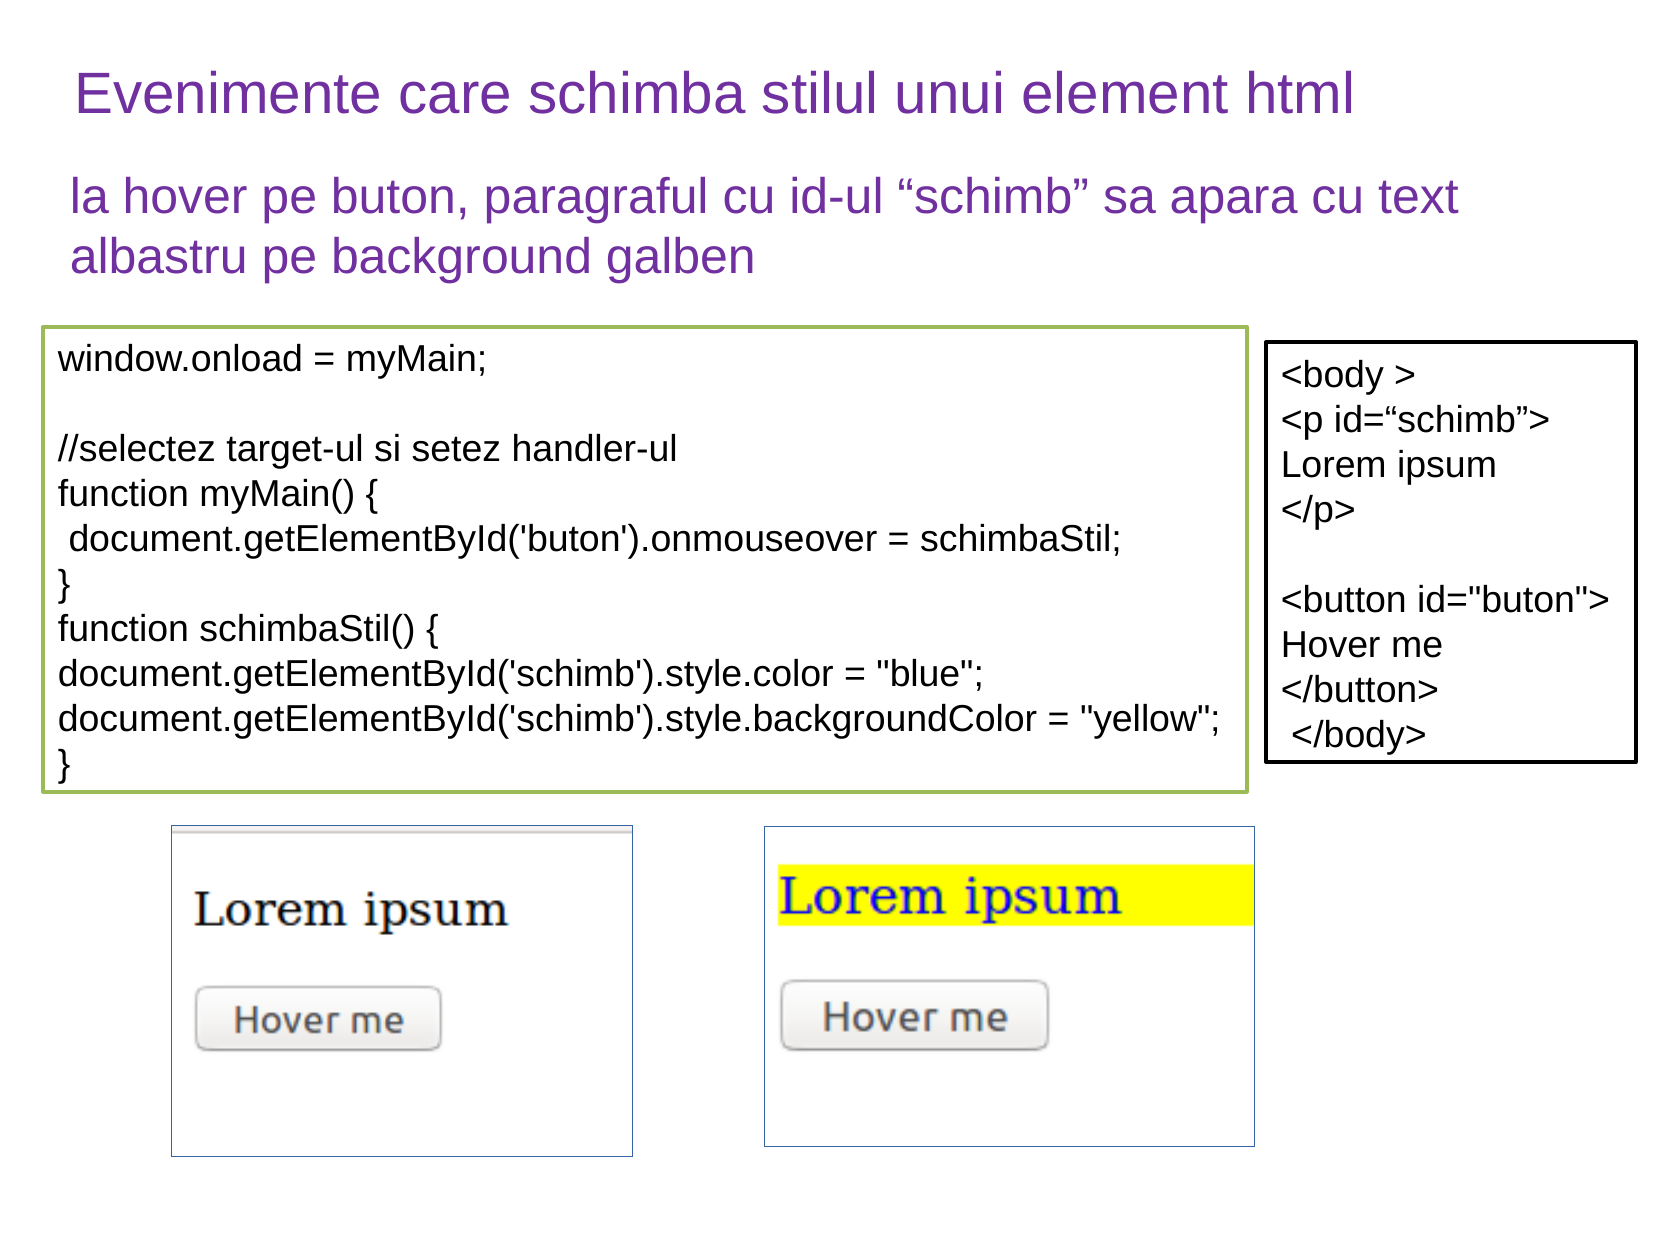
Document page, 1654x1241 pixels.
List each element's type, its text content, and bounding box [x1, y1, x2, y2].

text_box <body > <p id=“schimb”> Lorem ipsum </p> <button id="buton"> Hover me </button> </body> [1266, 342, 1636, 762]
picture [764, 826, 1255, 1147]
picture [171, 825, 633, 1157]
text_box la hover pe buton, paragraful cu id-ul “schimb” sa apara cu text albastru pe background galben [55, 156, 1583, 292]
text_box window.onload = myMain; //selectez target-ul si setez handler-ul function myMain() { document.getElementById('buton').onmouseover = schimbaStil; } function schimbaStil() { document.getElementById('schimb').style.color = "blue"; document.getElementById('schimb').style.backgroundColor = "yellow"; } [43, 326, 1247, 792]
text_box Evenimente care schimba stilul unui element html [59, 48, 1373, 134]
